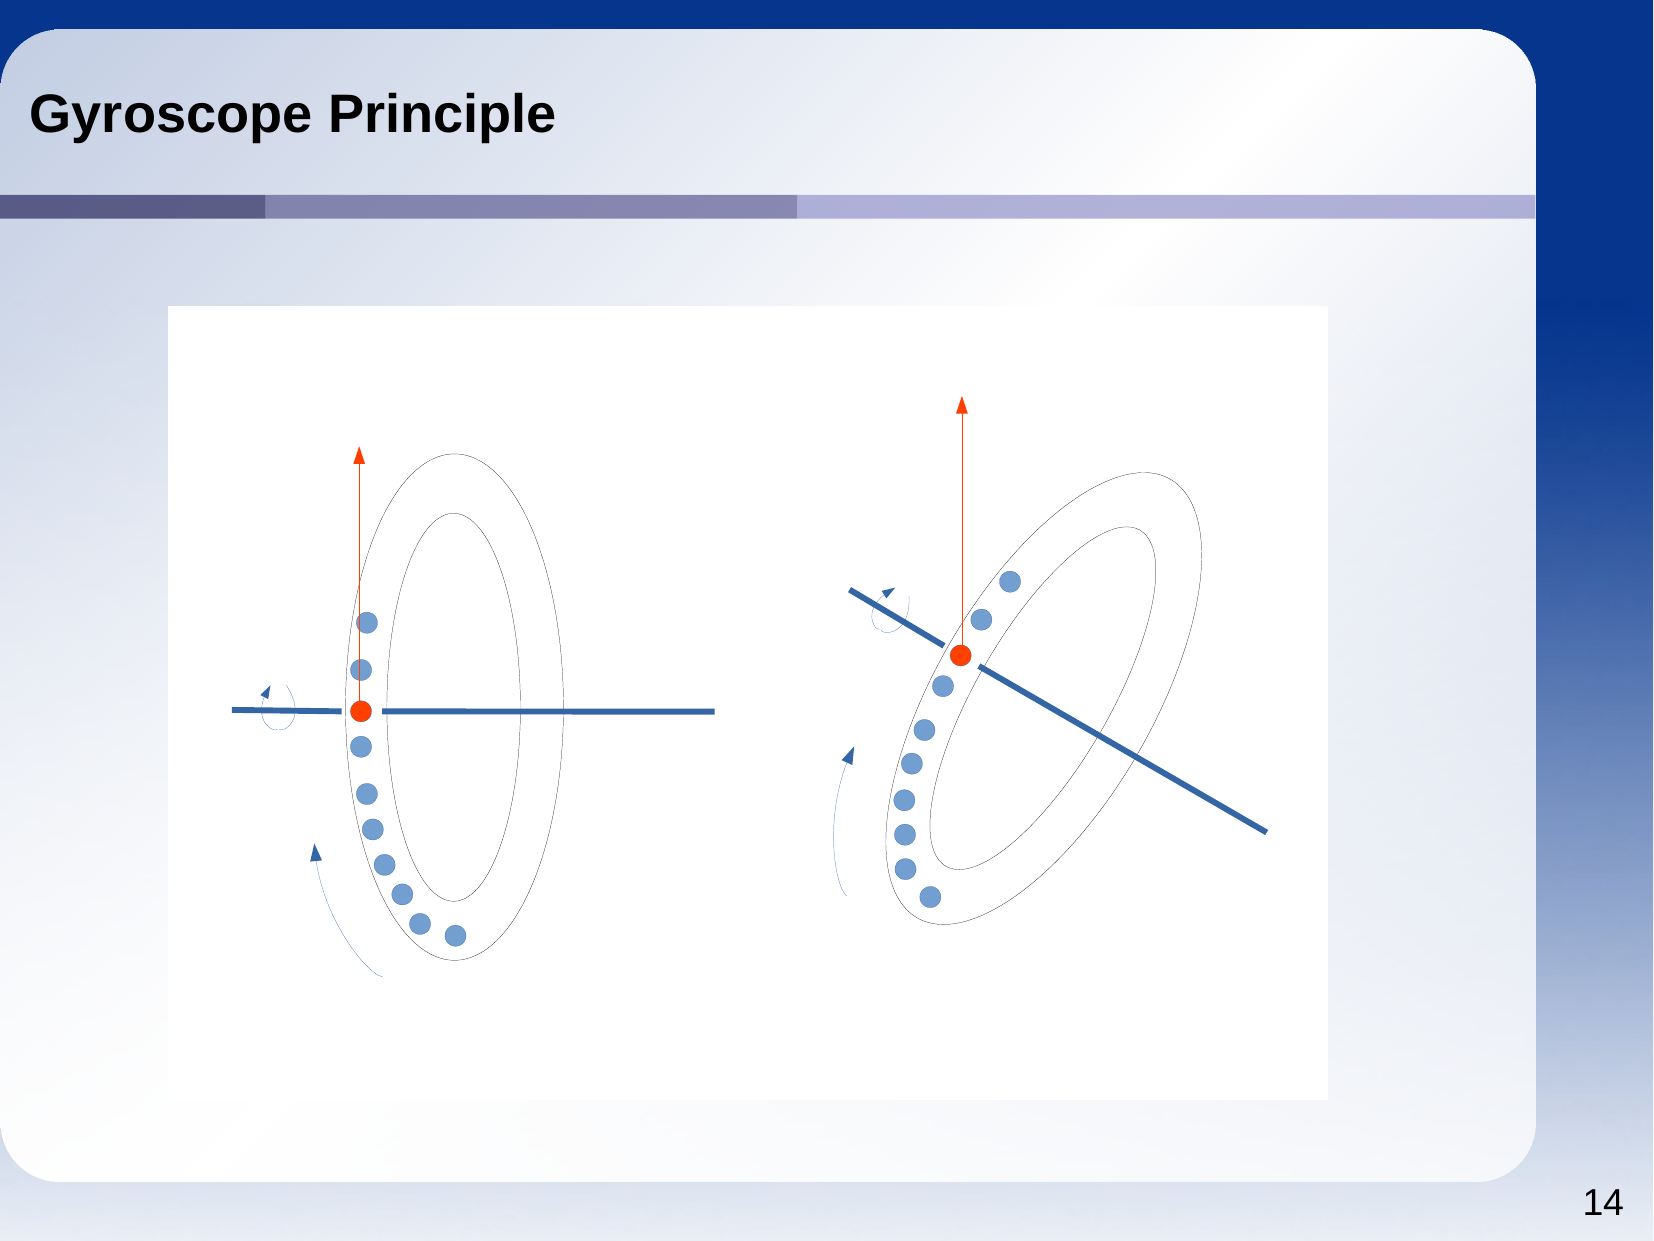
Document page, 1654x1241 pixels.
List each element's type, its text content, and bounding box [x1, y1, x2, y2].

picture [0, 0, 1654, 1241]
title Gyroscope Principle [29, 49, 1506, 178]
chart [167, 305, 1329, 1101]
